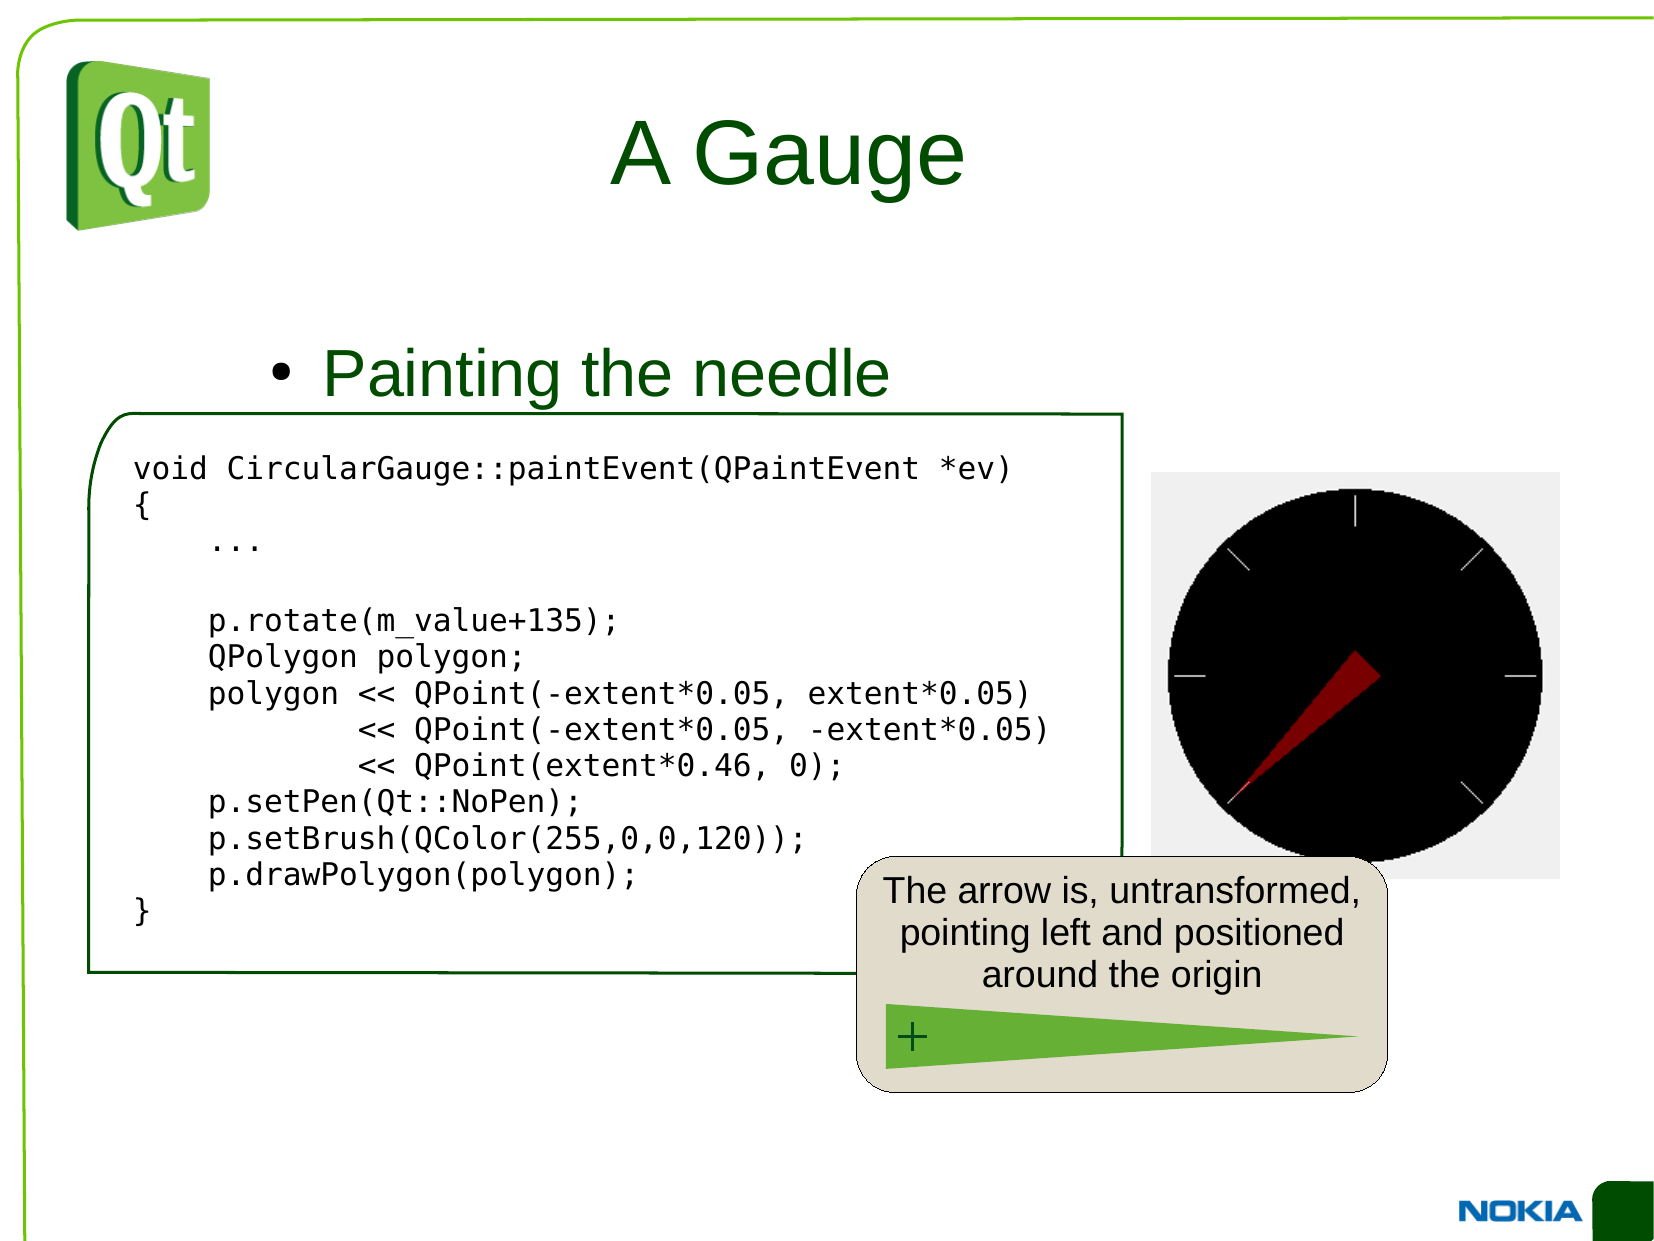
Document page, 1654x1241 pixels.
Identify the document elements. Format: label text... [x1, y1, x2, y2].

text_box [885, 1003, 1359, 1069]
list Painting the needle [251, 336, 1571, 1100]
picture [1151, 472, 1560, 879]
text_box void CircularGauge::paintEvent(QPaintEvent *ev) { ... p.rotate(m_value+135); QPolygon polygon; polygon << QPoint(-extent*0.05, extent*0.05) << QPoint(-extent*0.05, -extent*0.05) << QPoint(extent*0.46, 0); p.setPen(Qt::NoPen); p.setBrush(QColor(255,0,0,120)); p.drawPolygon(polygon); } [118, 442, 1093, 980]
title A Gauge [251, 49, 1327, 257]
picture [66, 61, 210, 231]
text_box The arrow is, untransformed, pointing left and positioned around the origin [856, 856, 1388, 1093]
picture [1459, 1200, 1583, 1222]
